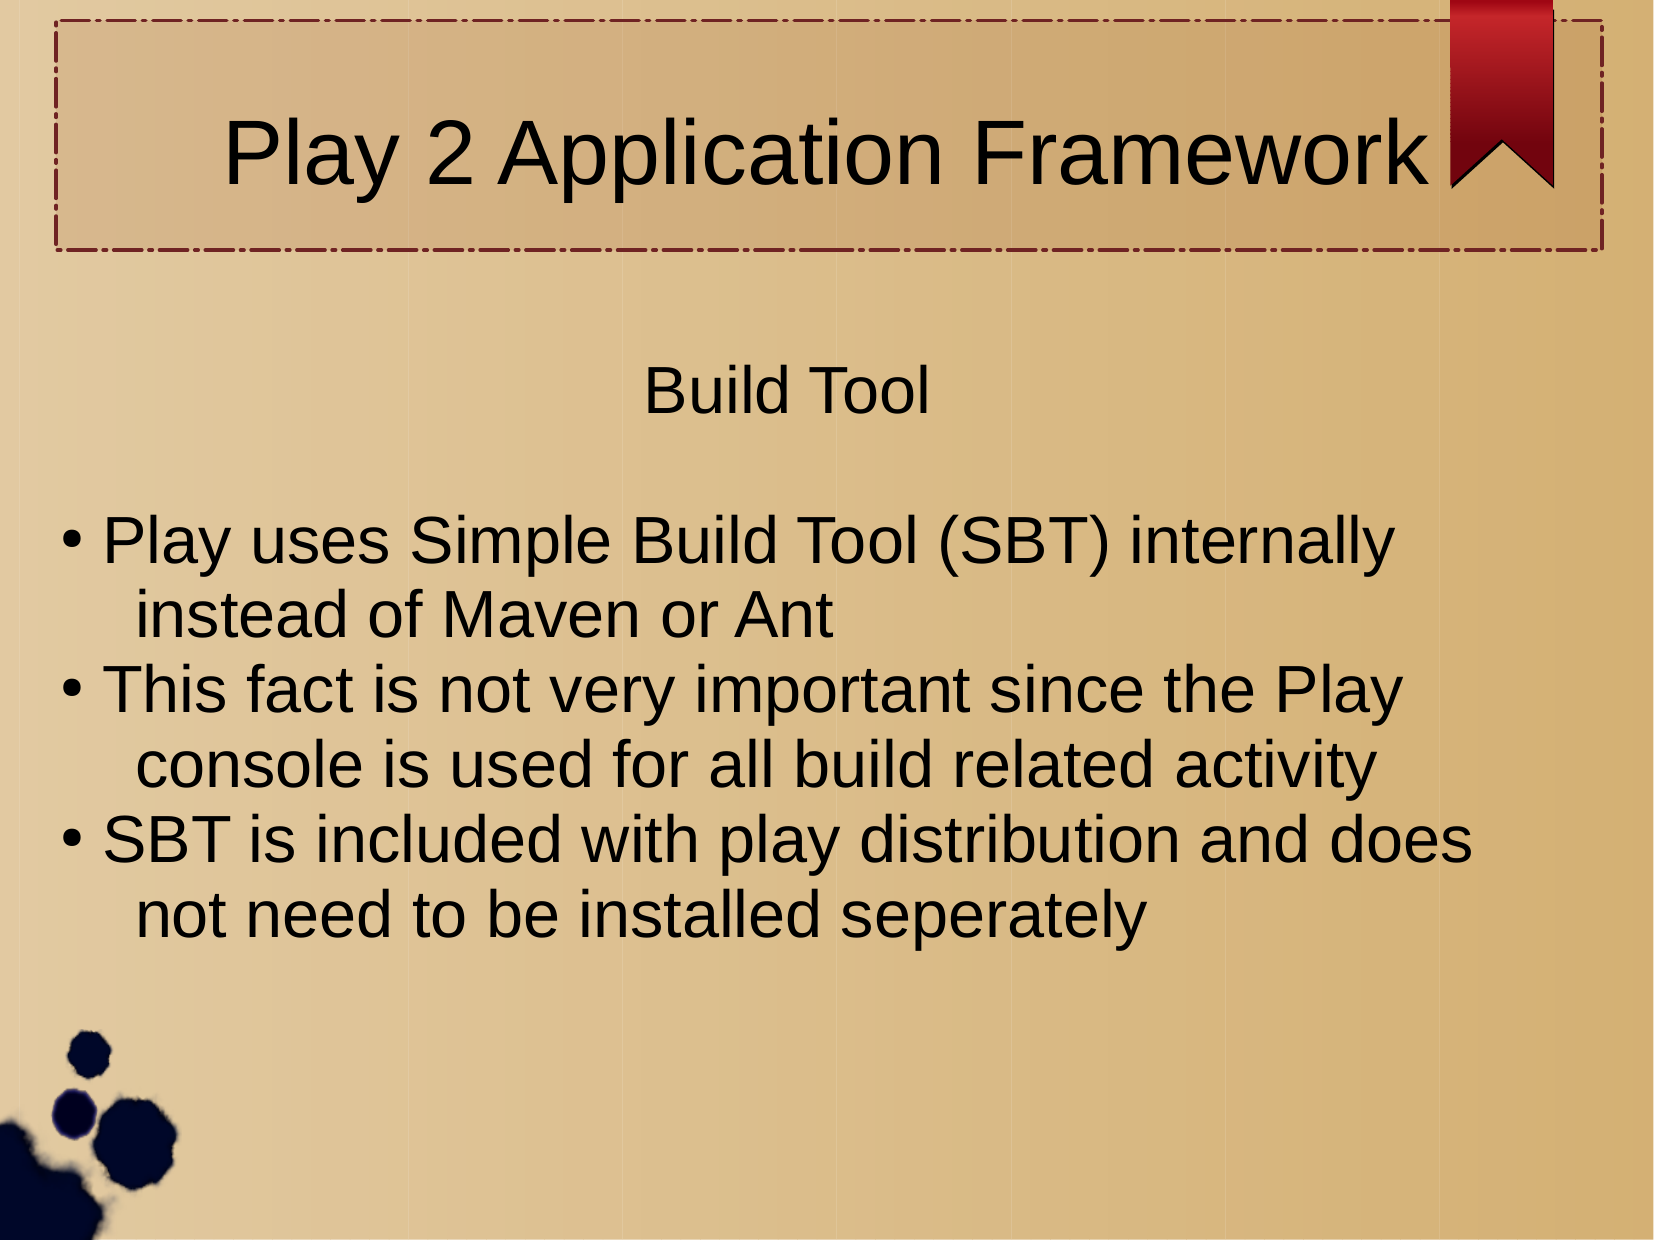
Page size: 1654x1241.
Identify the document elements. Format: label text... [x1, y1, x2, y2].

subtitle Build Tool Play uses Simple Build Tool (SBT) internally instead of Maven or Ant This fact is not very important since the Play console is used for all build related activity SBT is included with play distribution and does not need to be installed seperately [60, 330, 1516, 1050]
title Play 2 Application Framework [82, 49, 1571, 257]
